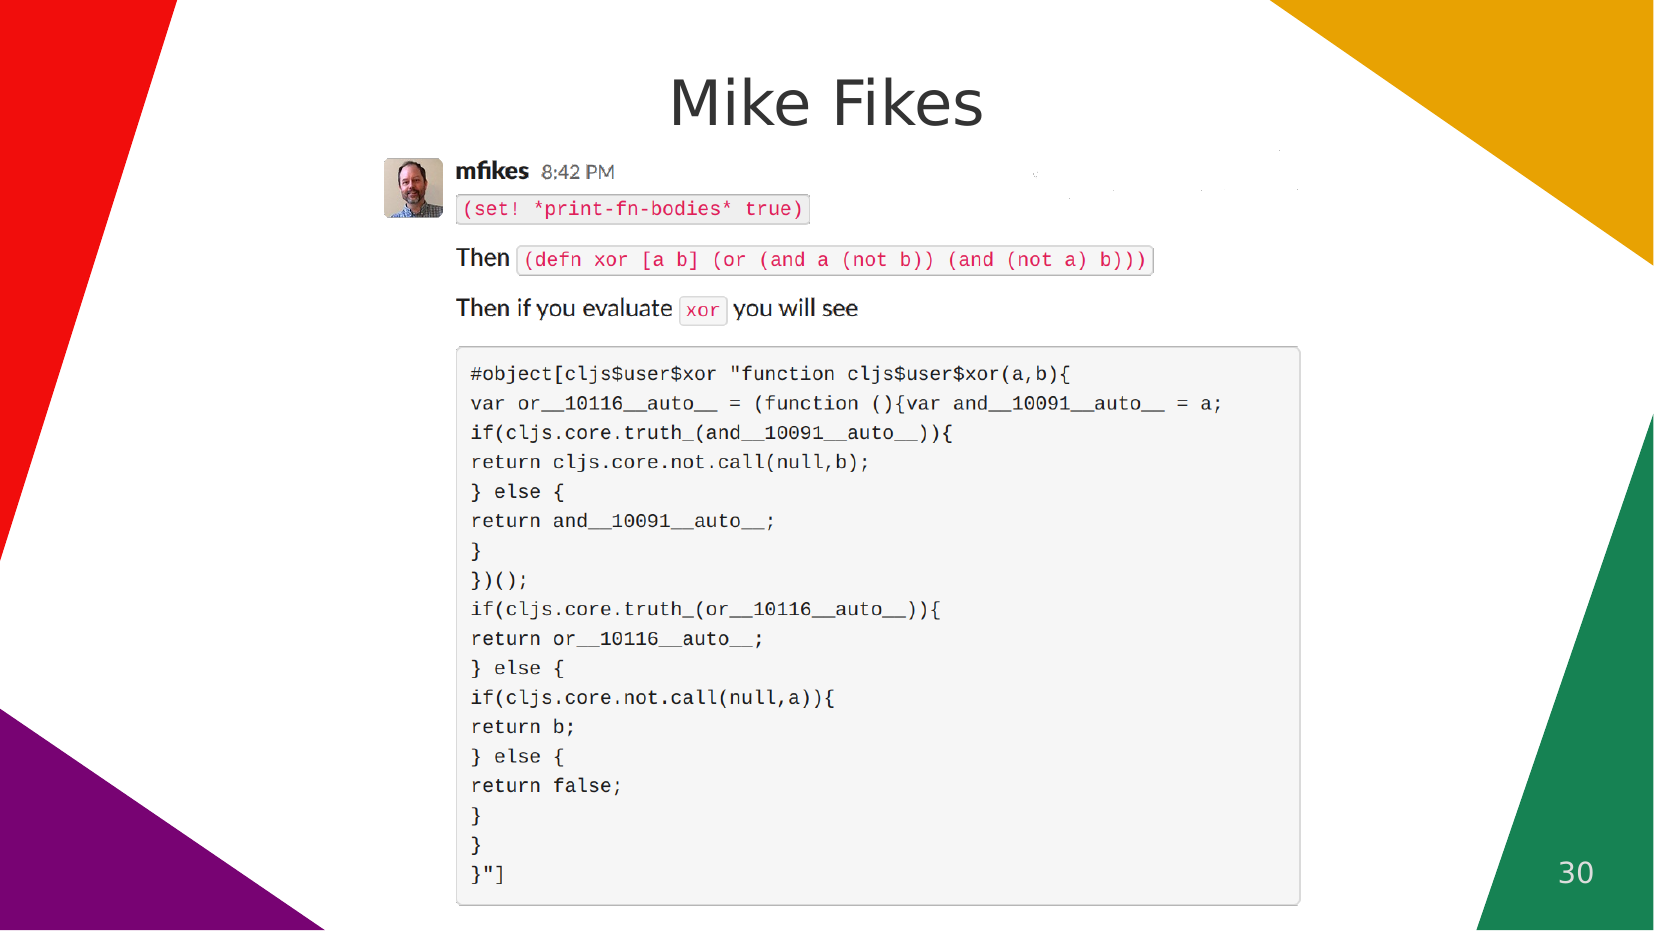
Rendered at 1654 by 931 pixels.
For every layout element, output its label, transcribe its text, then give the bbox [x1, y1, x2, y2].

picture [376, 150, 1306, 910]
title Mike Fikes [118, 29, 1536, 178]
